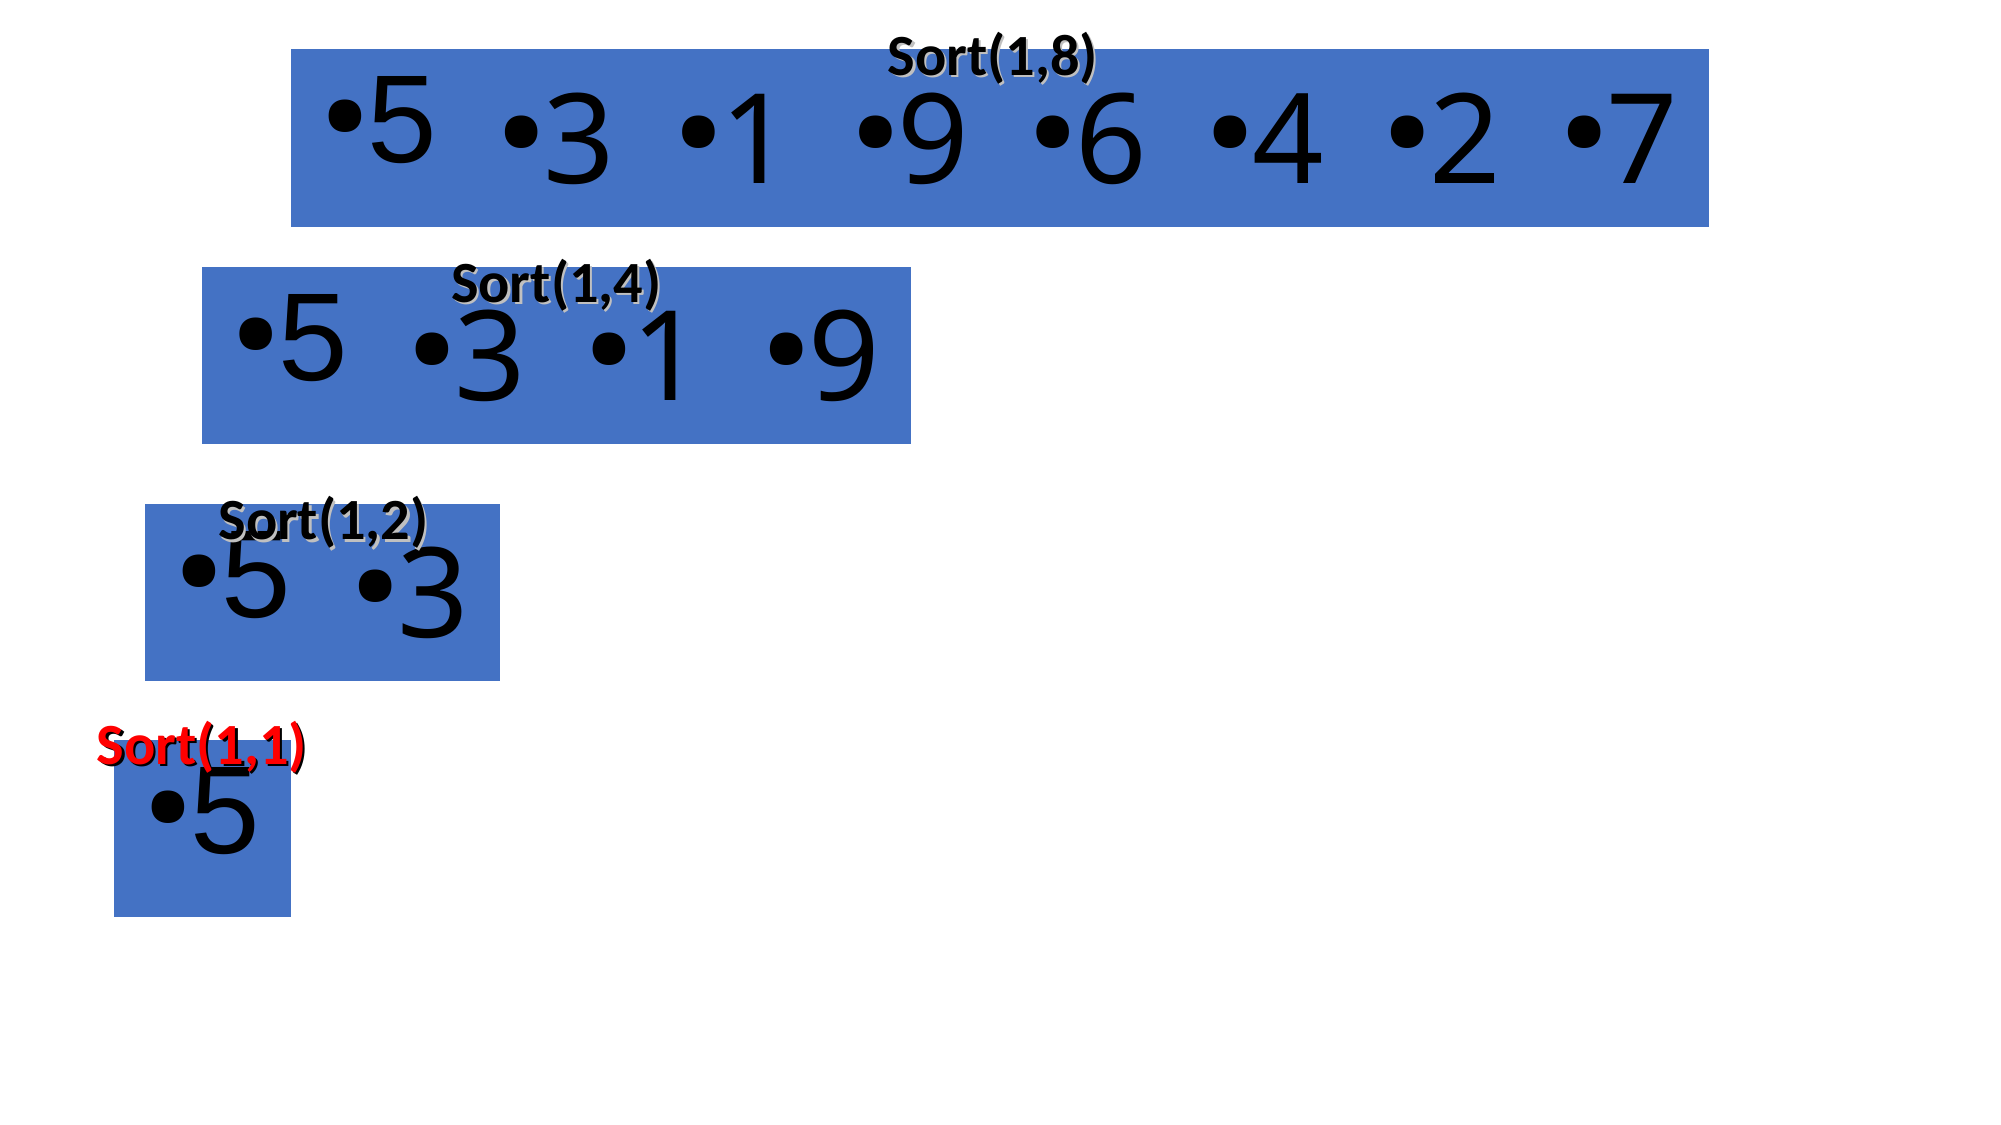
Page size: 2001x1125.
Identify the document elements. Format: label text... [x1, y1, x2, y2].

table_header 2 [1354, 49, 1531, 227]
text_box Sort(1,1) [82, 699, 322, 784]
table_header 9 [733, 267, 911, 444]
table_header 3 [379, 267, 556, 444]
table_header 5 [291, 49, 468, 227]
table_header 5 [202, 267, 379, 444]
text_box Sort(1,2) [203, 474, 444, 559]
table_header 9 [823, 49, 1000, 227]
table_header 9 [914, 102, 951, 141]
table_header 7 [1531, 49, 1709, 227]
table_header 5 [114, 784, 291, 917]
table_header 3 [468, 49, 646, 227]
table_header 6 [1000, 49, 1177, 227]
table_header 1 [556, 267, 733, 444]
table_header 5 [145, 504, 323, 681]
table_header 4 [1177, 49, 1354, 227]
table_header 1 [646, 49, 823, 227]
table_header 3 [323, 504, 500, 681]
table_header 6 [1093, 136, 1130, 175]
text_box Sort(1,4) [436, 236, 677, 321]
text_box Sort(1,8) [873, 9, 1113, 94]
